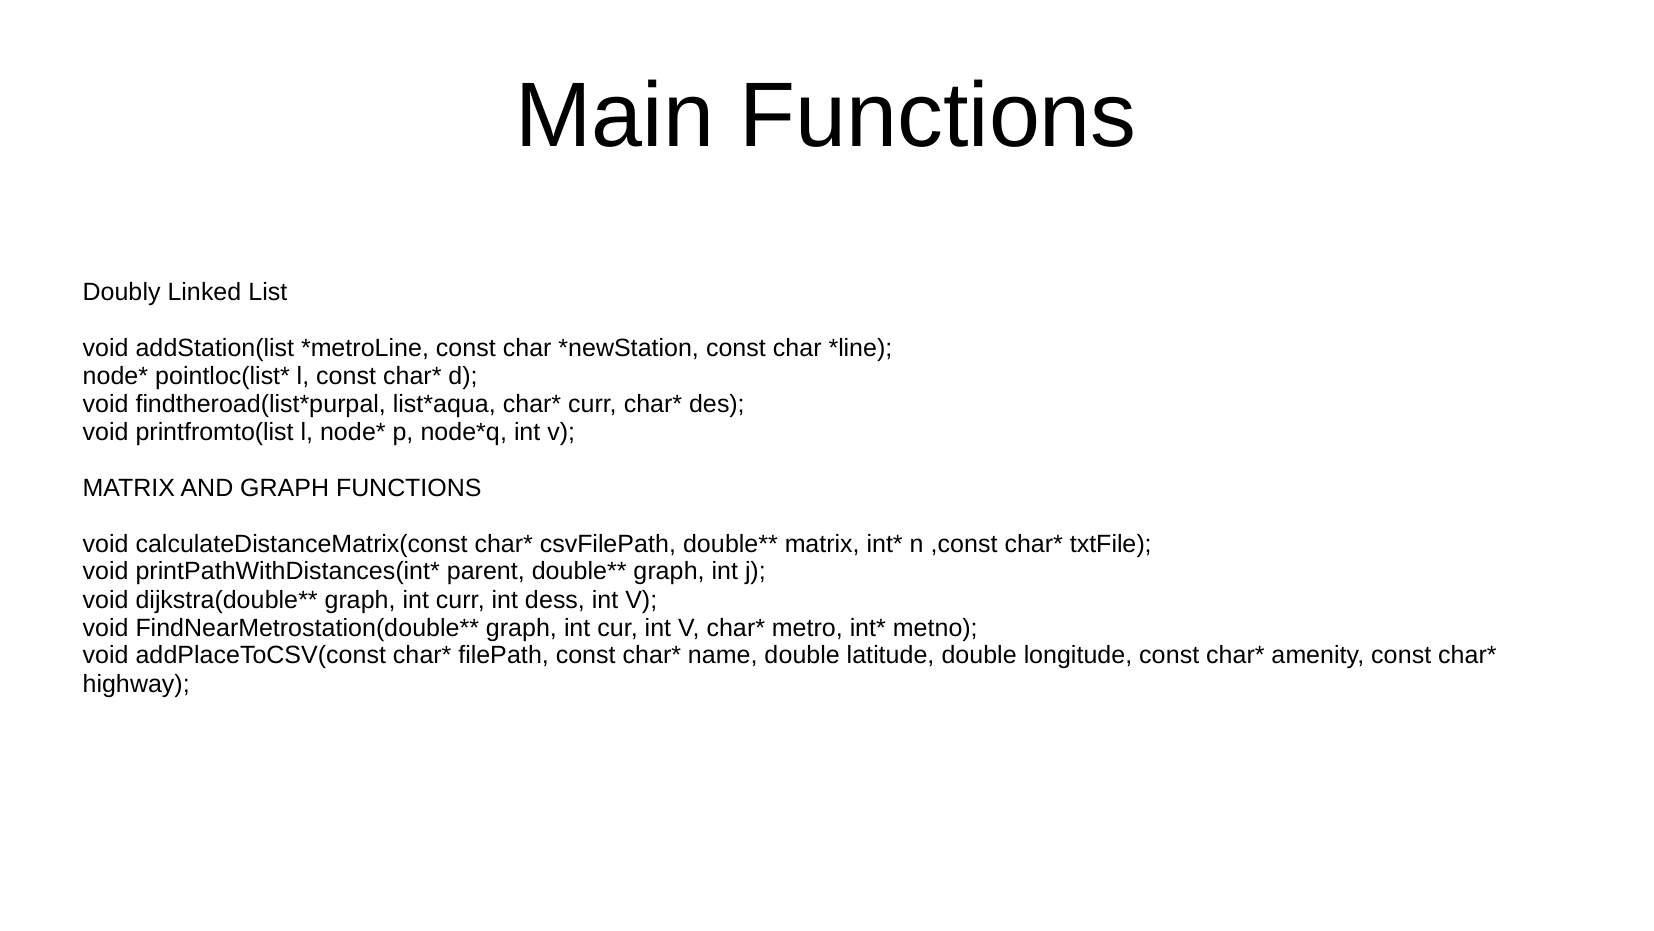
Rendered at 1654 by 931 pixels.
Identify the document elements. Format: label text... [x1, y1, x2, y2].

title Main Functions [82, 37, 1571, 193]
subtitle Doubly Linked List void addStation(list *metroLine, const char *newStation, const char *line); node* pointloc(list* l, const char* d); void findtheroad(list*purpal, list*aqua, char* curr, char* des); void printfromto(list l, node* p, node*q, int v); MATRIX AND GRAPH FUNCTIONS void calculateDistanceMatrix(const char* csvFilePath, double** matrix, int* n ,const char* txtFile); void printPathWithDistances(int* parent, double** graph, int j); void dijkstra(double** graph, int curr, int dess, int V); void FindNearMetrostation(double** graph, int cur, int V, char* metro, int* metno); void addPlaceToCSV(const char* filePath, const char* name, double latitude, double longitude, const char* amenity, const char* highway); [82, 217, 1571, 758]
